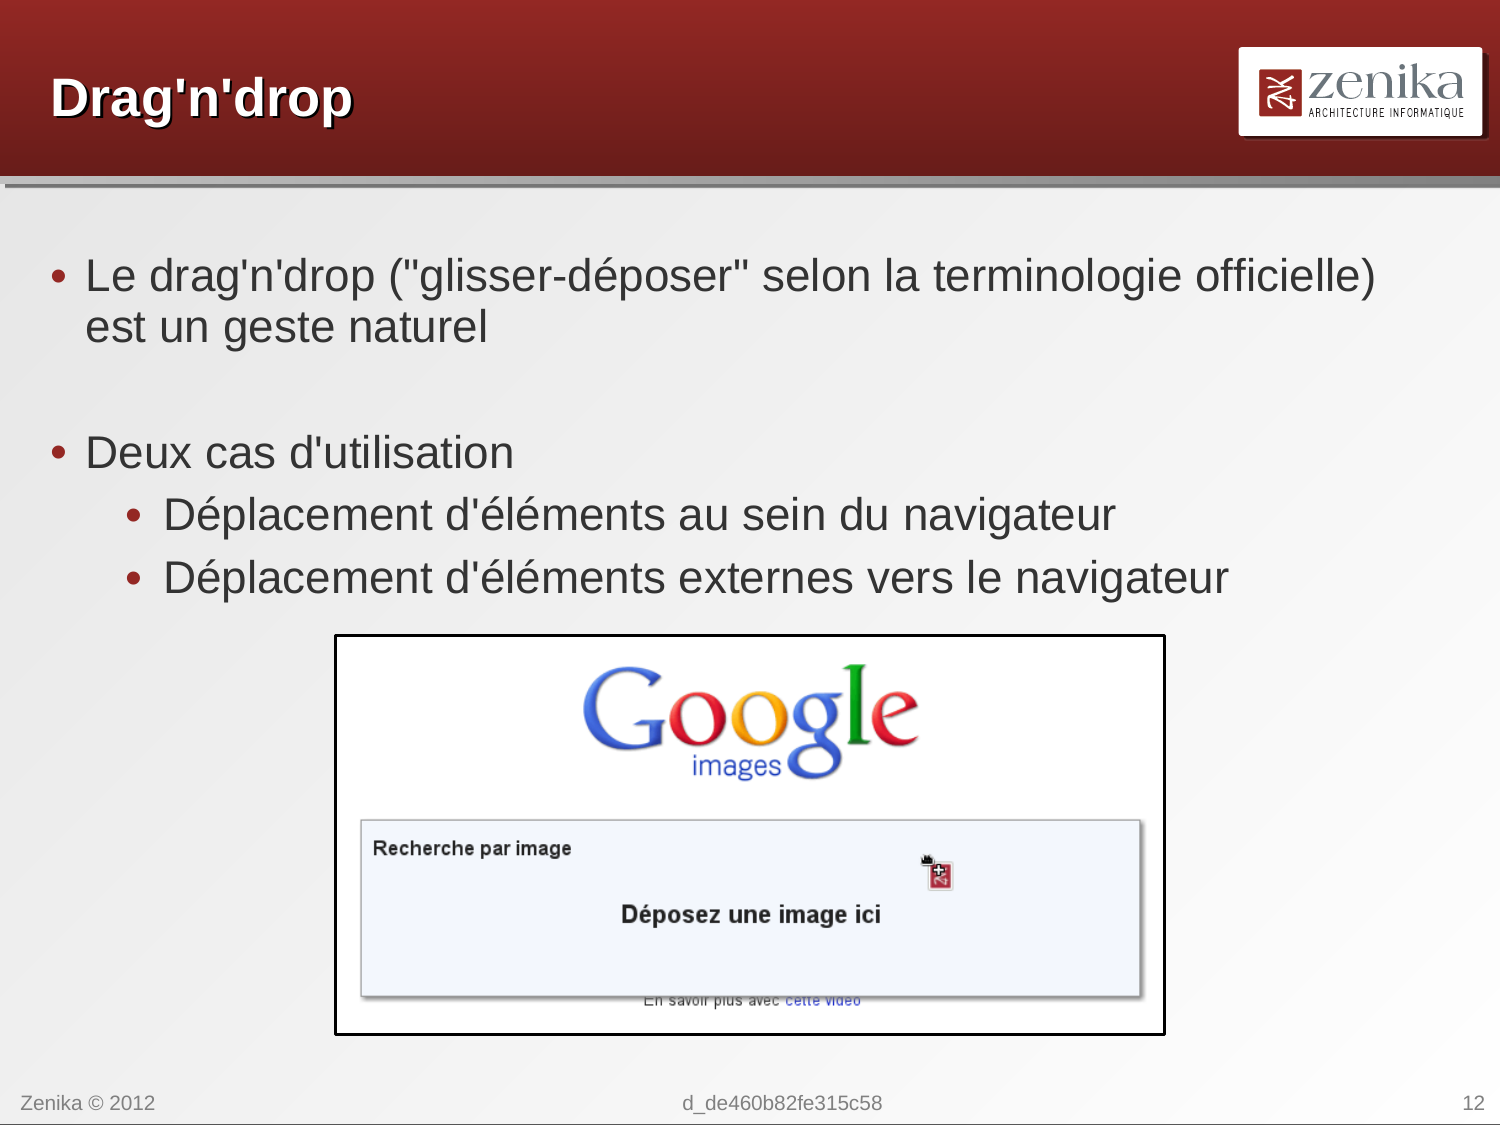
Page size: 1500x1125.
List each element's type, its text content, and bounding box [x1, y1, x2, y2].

picture [1257, 58, 1464, 125]
picture [336, 636, 1164, 1034]
title Drag'n'drop [50, 15, 1206, 180]
list Le drag'n'drop ("glisser-déposer" selon la terminologie officielle) est un geste naturel Deux cas d'utilisation Déplacement d'éléments au sein du navigateur Déplacement d'éléments externes vers le navigateur [50, 249, 1435, 1079]
